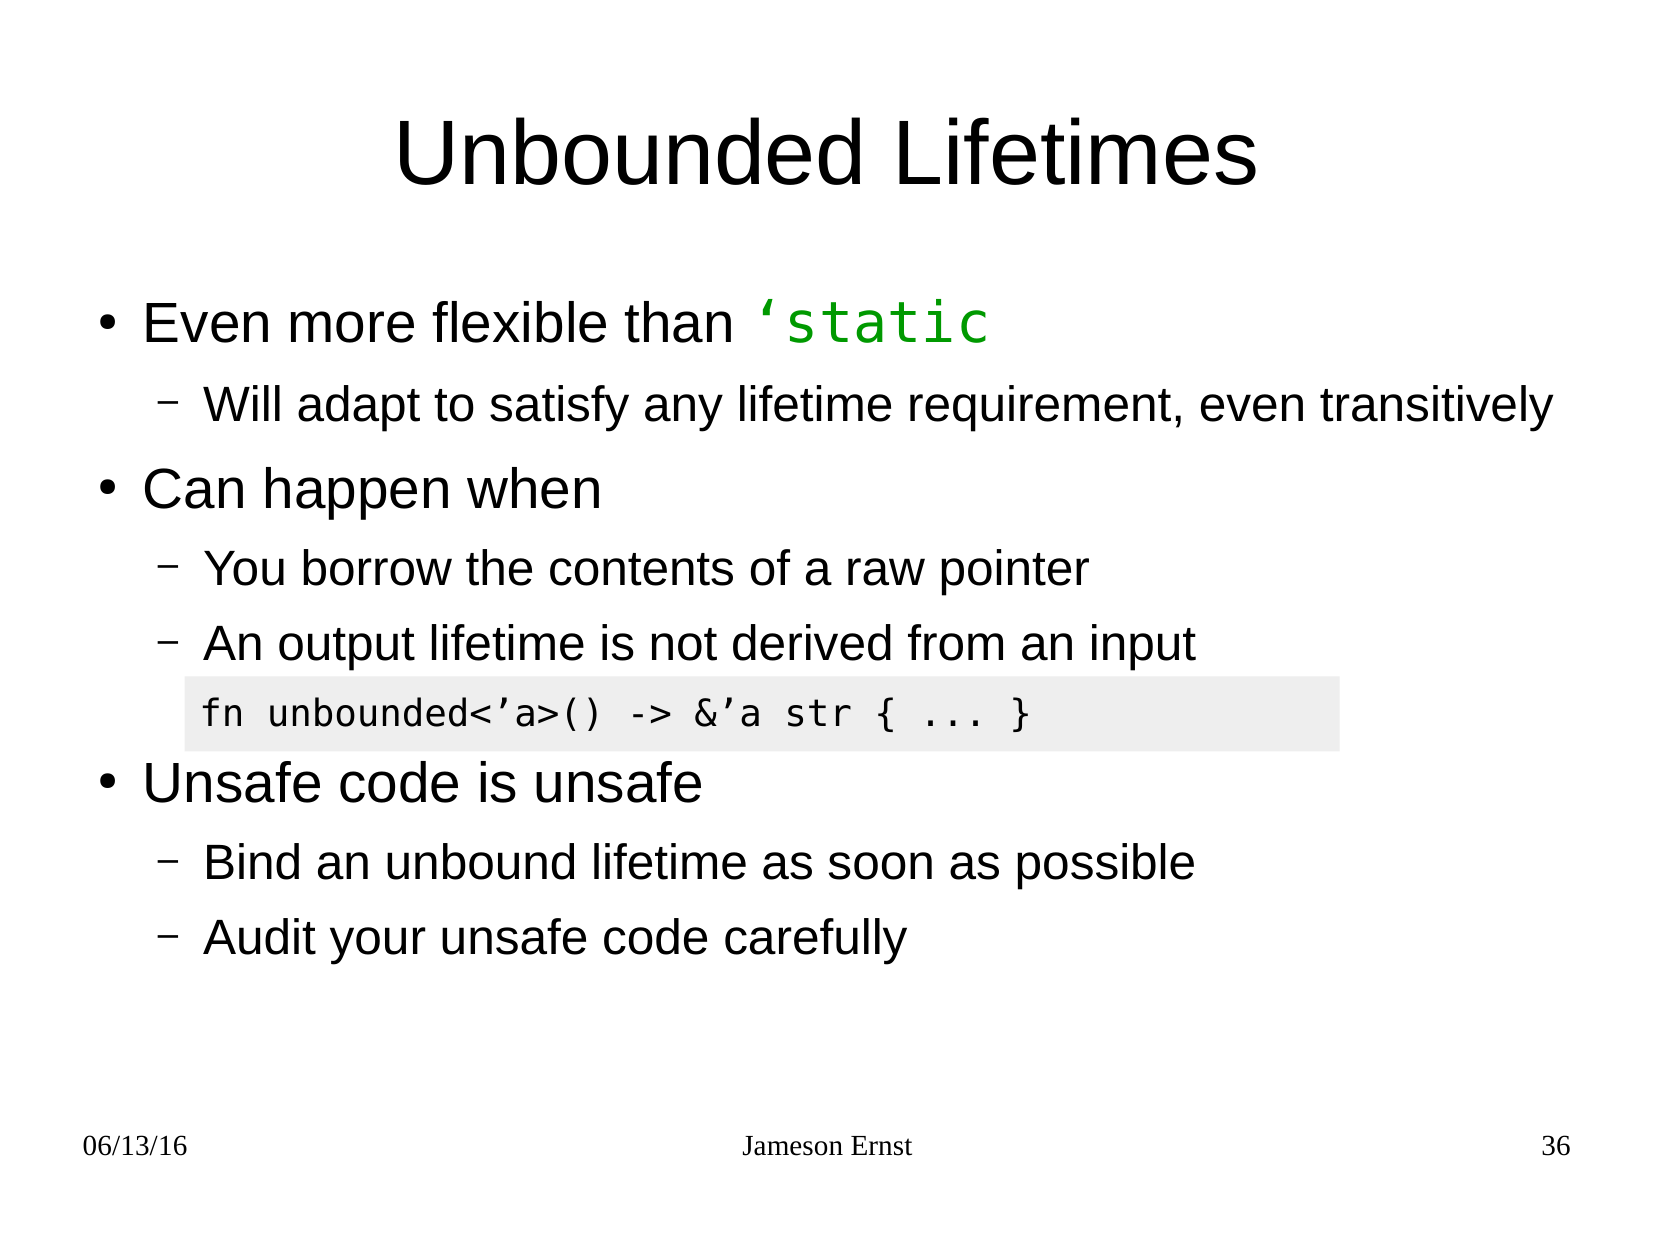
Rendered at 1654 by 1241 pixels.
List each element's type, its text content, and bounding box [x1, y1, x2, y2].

list Even more flexible than ‘static Will adapt to satisfy any lifetime requirement, even transitively Can happen when You borrow the contents of a raw pointer An output lifetime is not derived from an input Unsafe code is unsafe Bind an unbound lifetime as soon as possible Audit your unsafe code carefully [82, 290, 1571, 1010]
text_box fn unbounded<’a>() -> &’a str { ... } [184, 676, 1340, 752]
title Unbounded Lifetimes [82, 49, 1571, 257]
